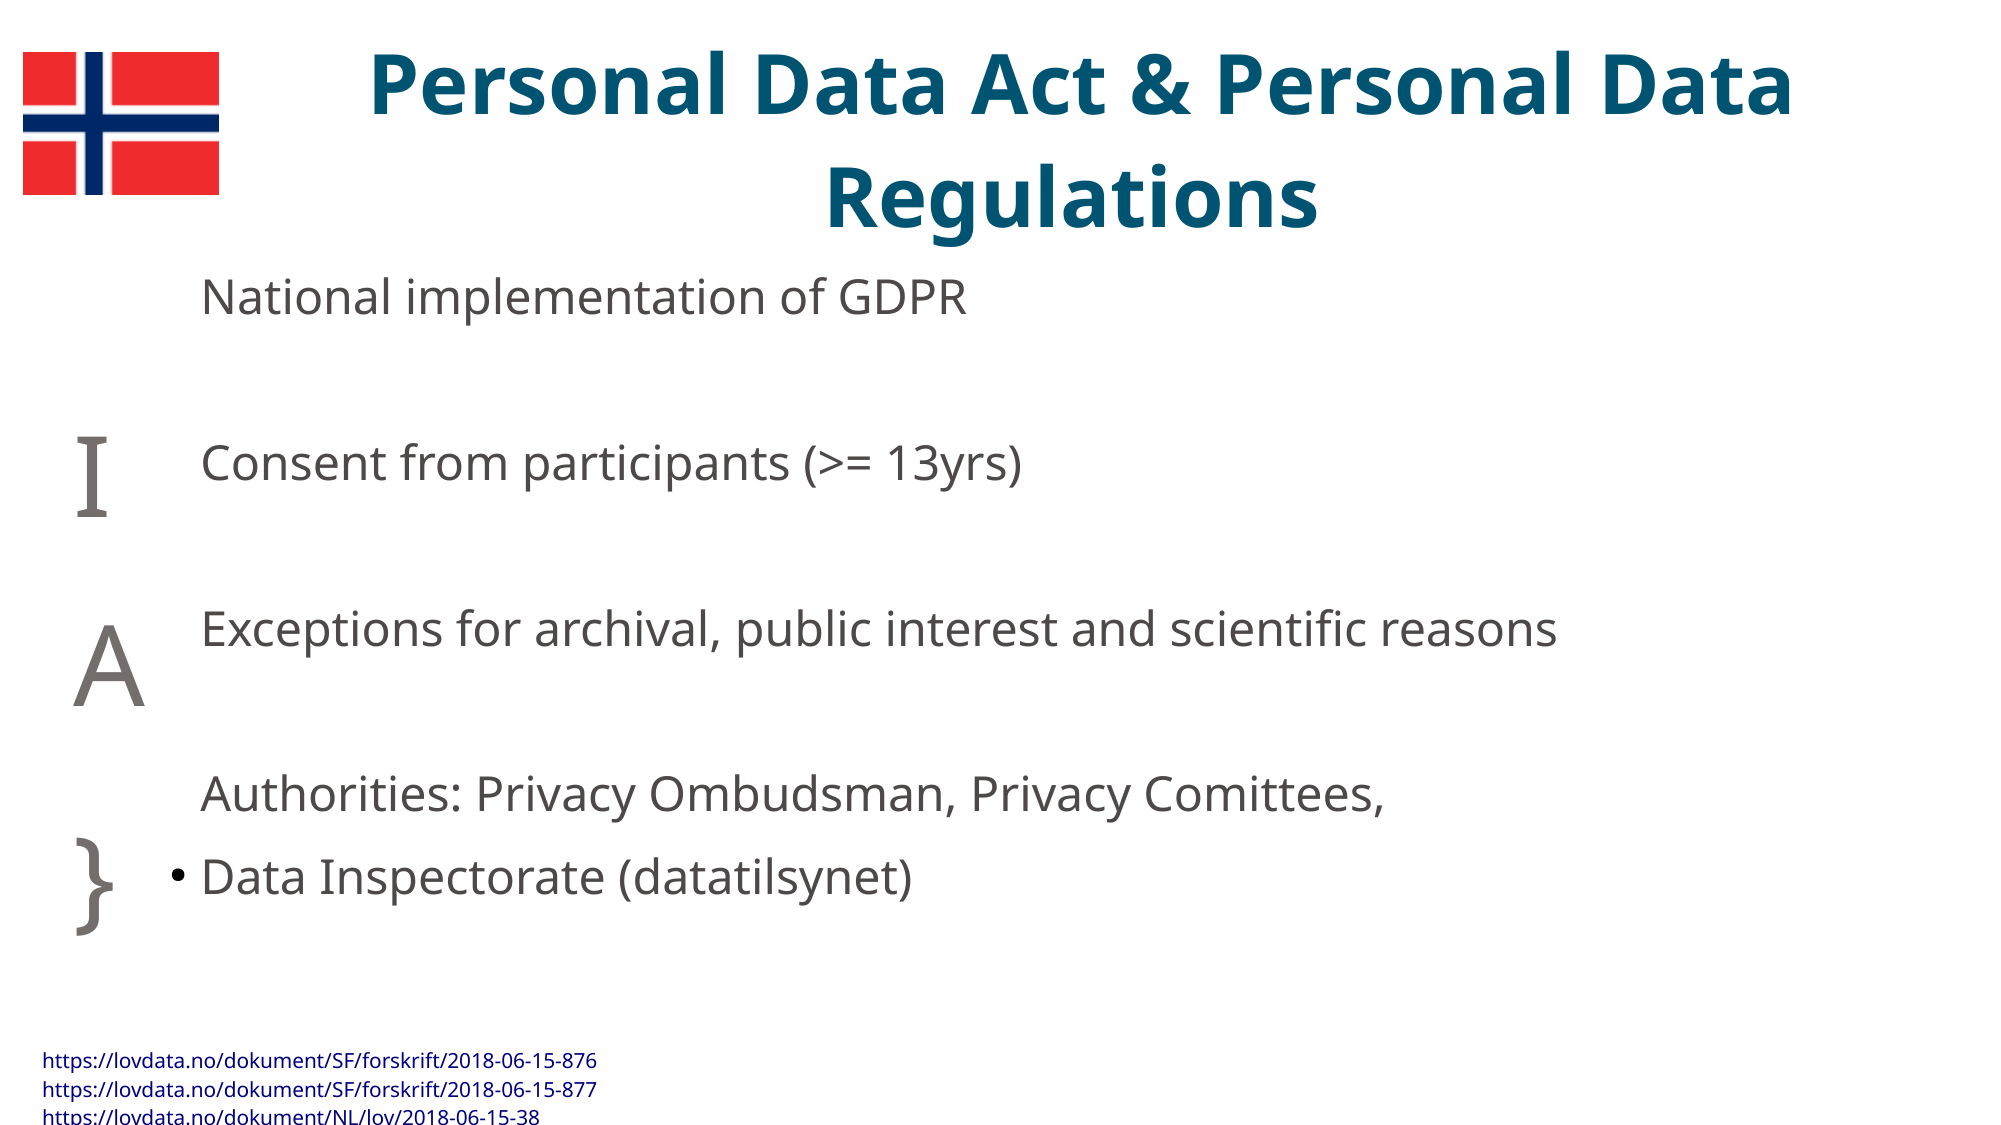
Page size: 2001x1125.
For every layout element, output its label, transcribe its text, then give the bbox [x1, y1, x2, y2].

title Personal Data Act & Personal Data Regulations [182, 44, 1983, 233]
text_box I [58, 389, 202, 519]
text_box https://lovdata.no/dokument/SF/forskrift/2018-06-15-876 https://lovdata.no/dokument/SF/forskrift/2018-06-15-877 https://lovdata.no/dokument/NL/lov/2018-06-15-38 [27, 1039, 546, 1125]
list National implementation of GDPR Consent from participants (>= 13yrs) Exceptions for archival, public interest and scientific reasons Authorities: Privacy Ombudsman, Privacy Comittees, Data Inspectorate (datatilsynet) [159, 263, 1960, 916]
text_box } [58, 791, 202, 921]
text_box A [58, 578, 202, 708]
picture [23, 52, 219, 195]
